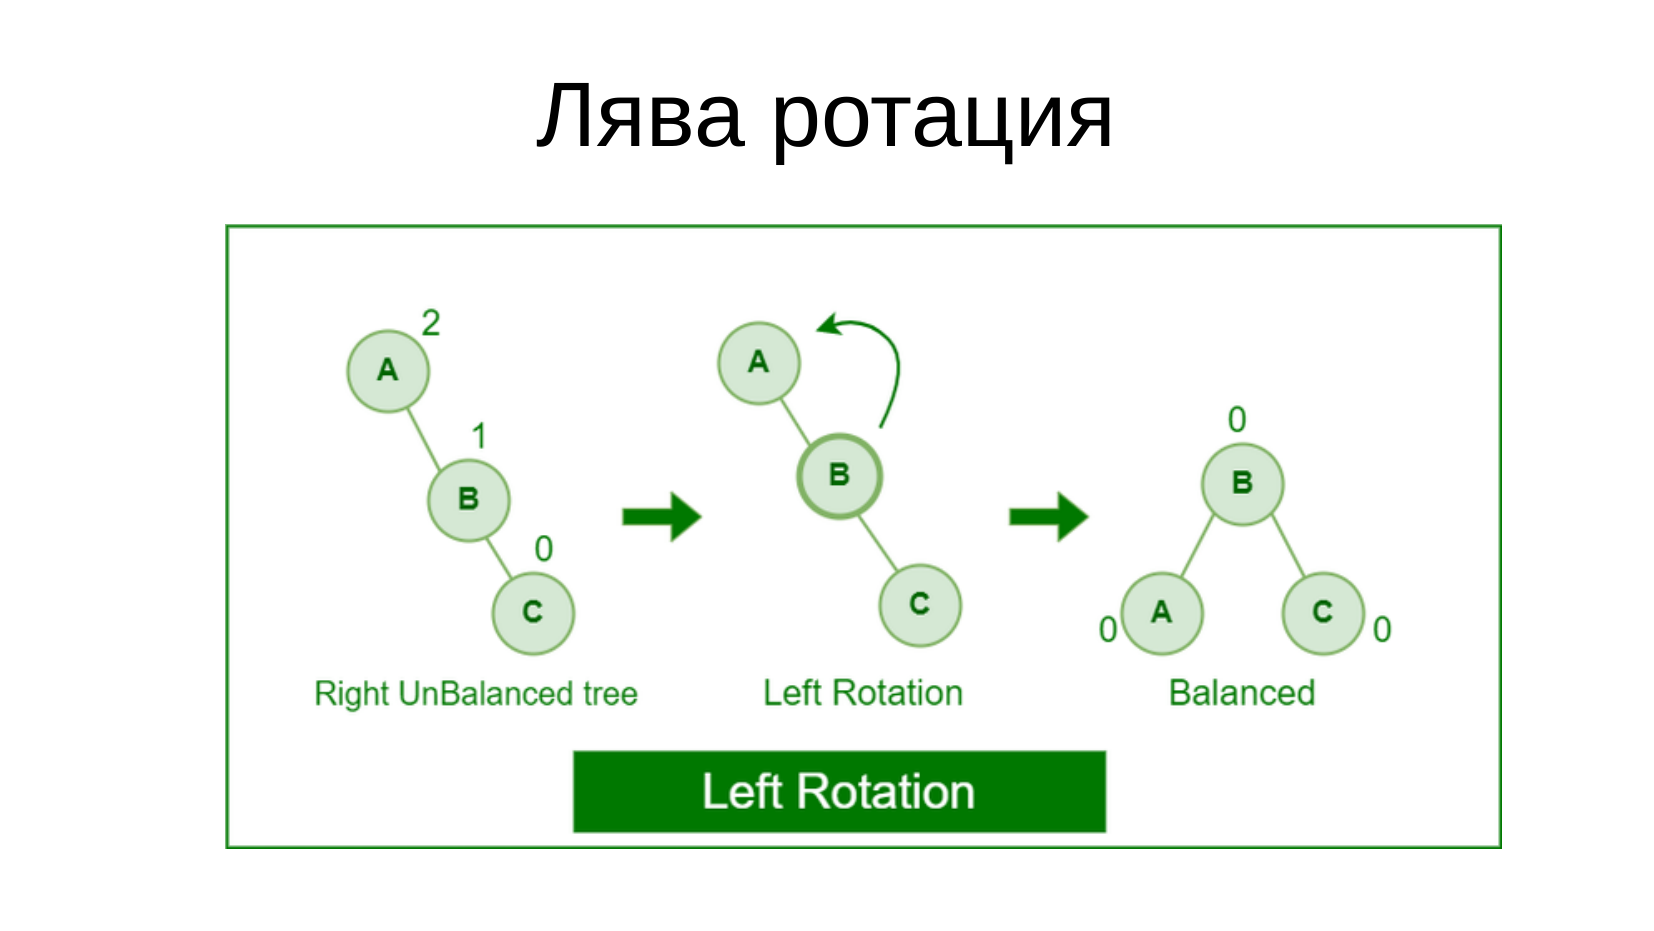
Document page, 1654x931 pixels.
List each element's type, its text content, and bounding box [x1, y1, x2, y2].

title Лява ротация [82, 37, 1571, 193]
picture [225, 224, 1502, 849]
